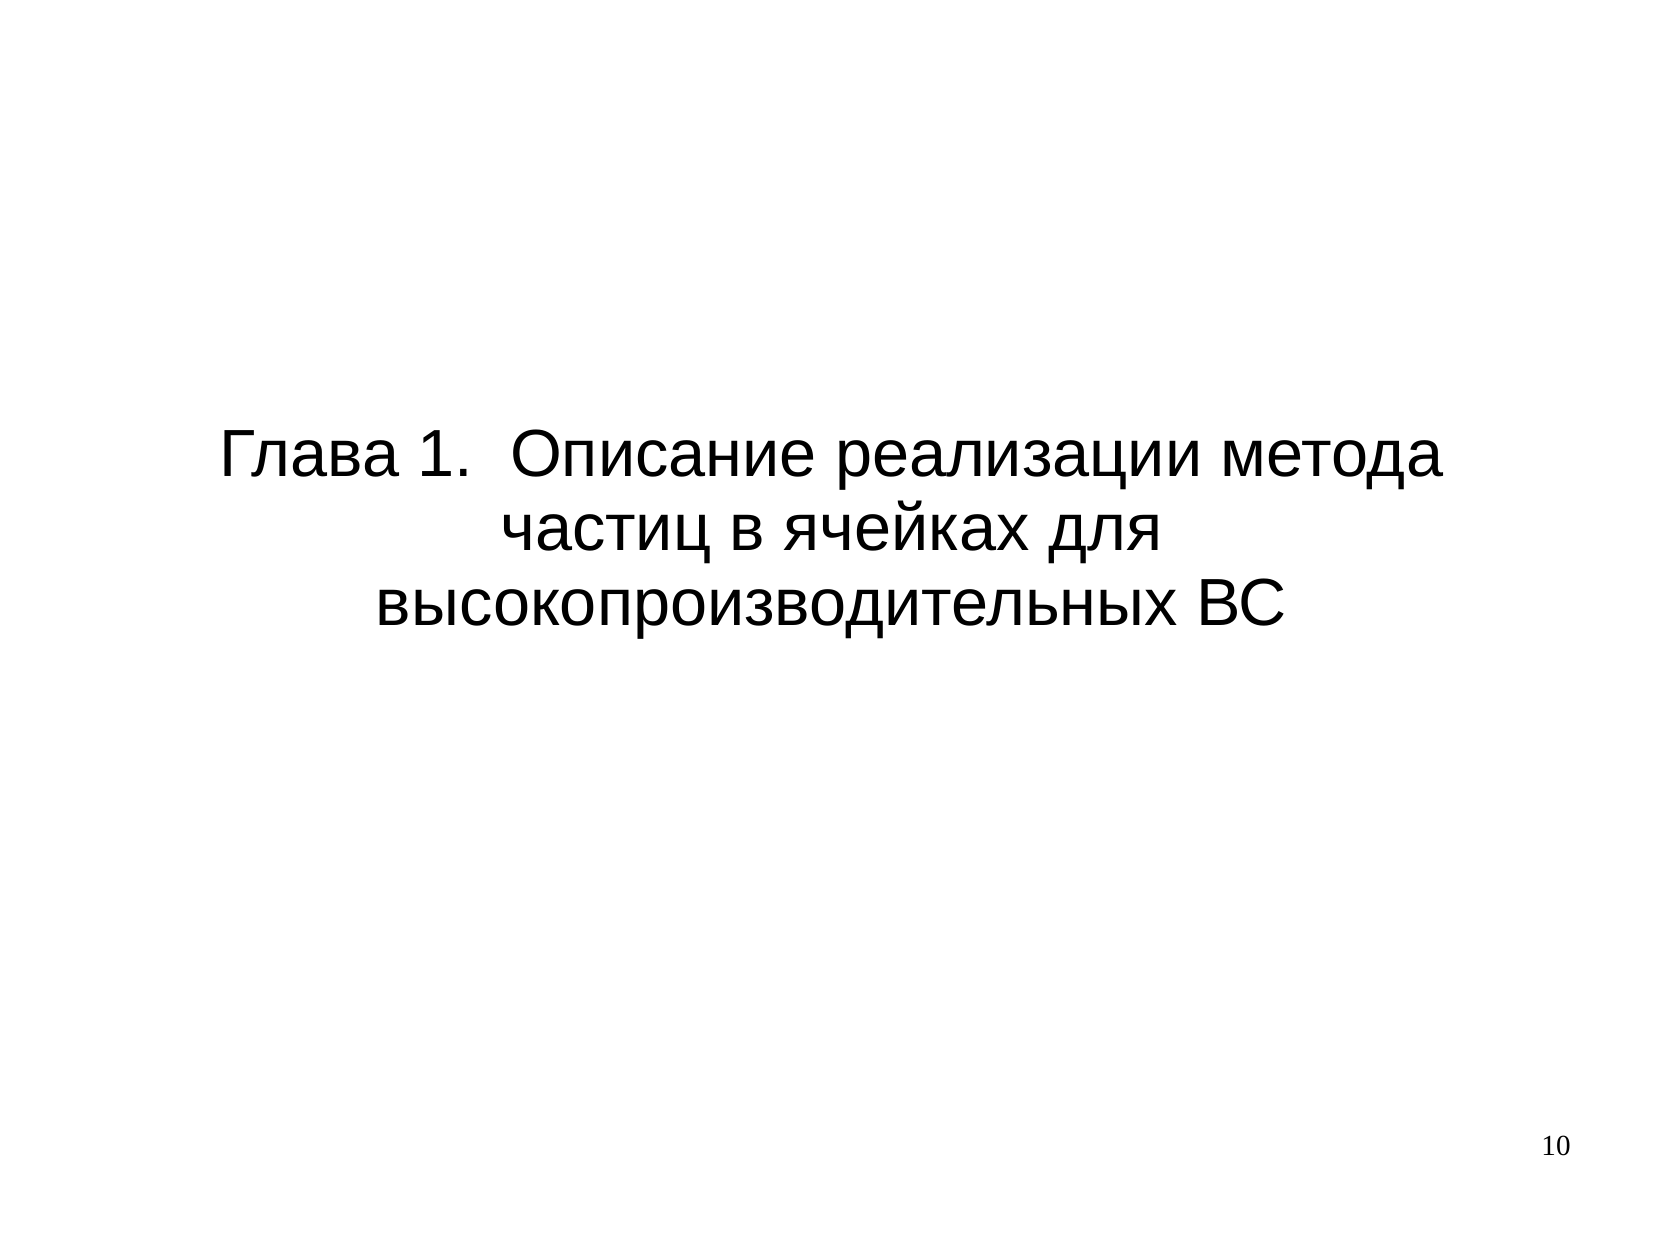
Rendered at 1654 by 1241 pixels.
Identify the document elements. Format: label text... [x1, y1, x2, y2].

text_box Глава 1. Описание реализации метода частиц в ячейках для высокопроизводительных ВС [101, 408, 1562, 648]
